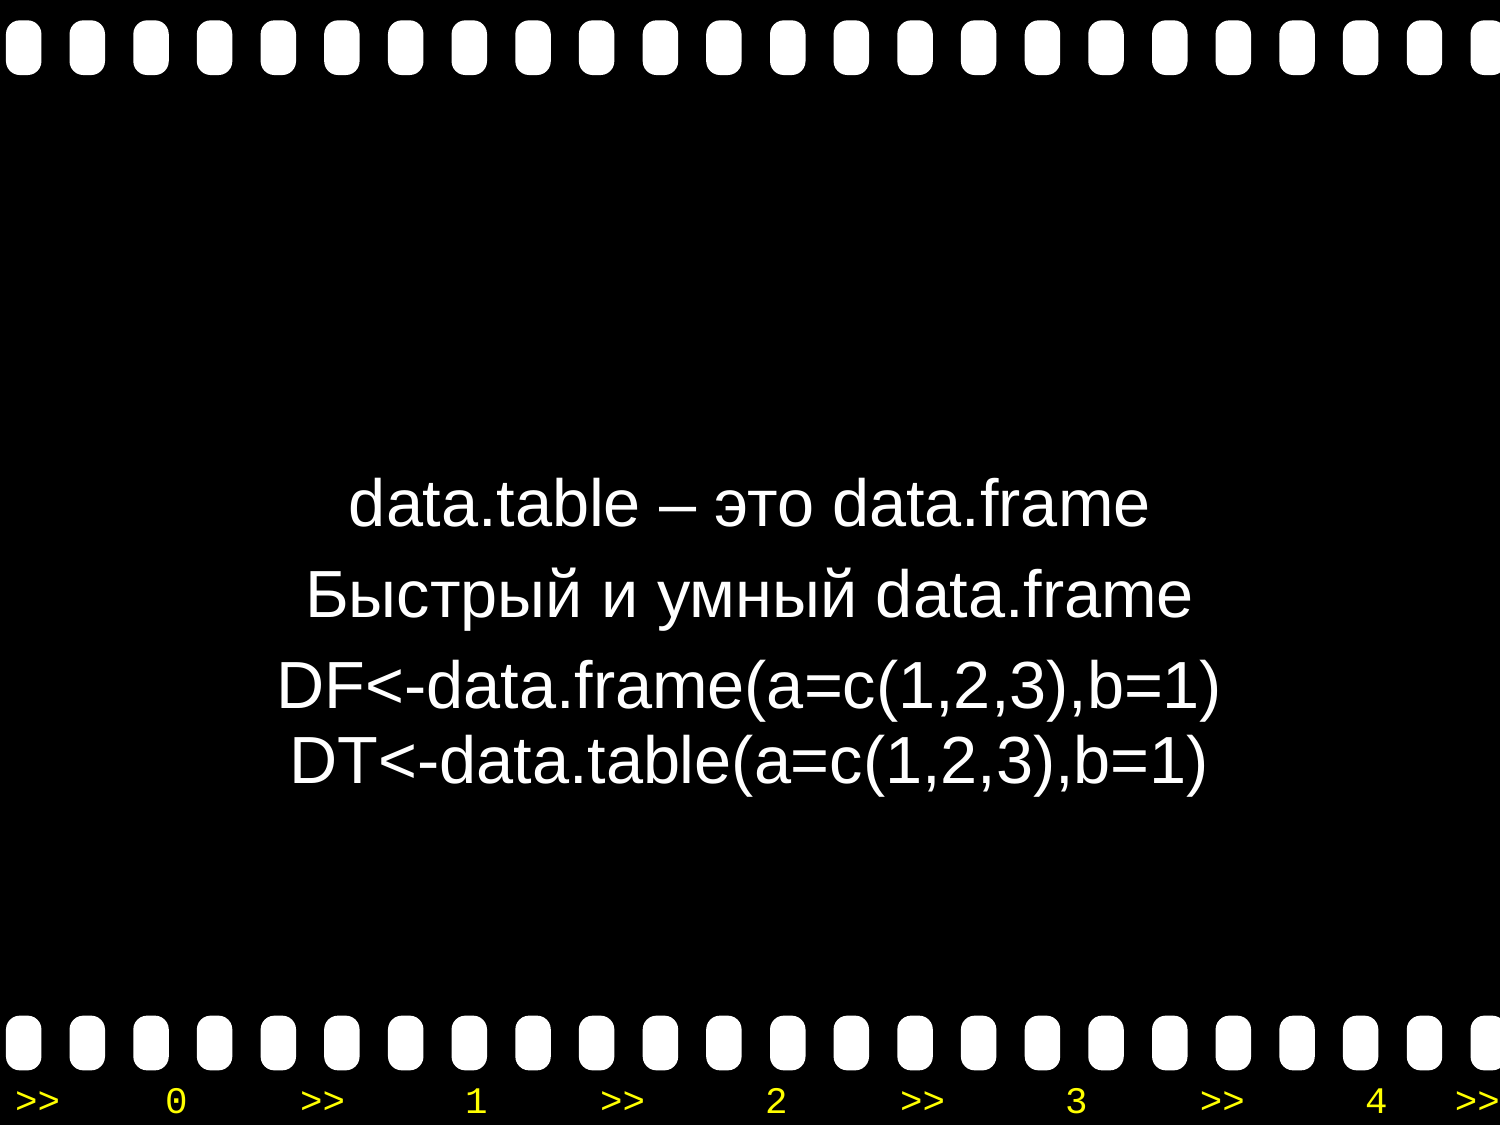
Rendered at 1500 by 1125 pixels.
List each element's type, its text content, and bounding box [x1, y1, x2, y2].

subtitle data.table – это data.frame Быстрый и умный data.frame DF<-data.frame(a=c(1,2,3),b=1) DT<-data.table(a=c(1,2,3),b=1) [112, 356, 1388, 999]
